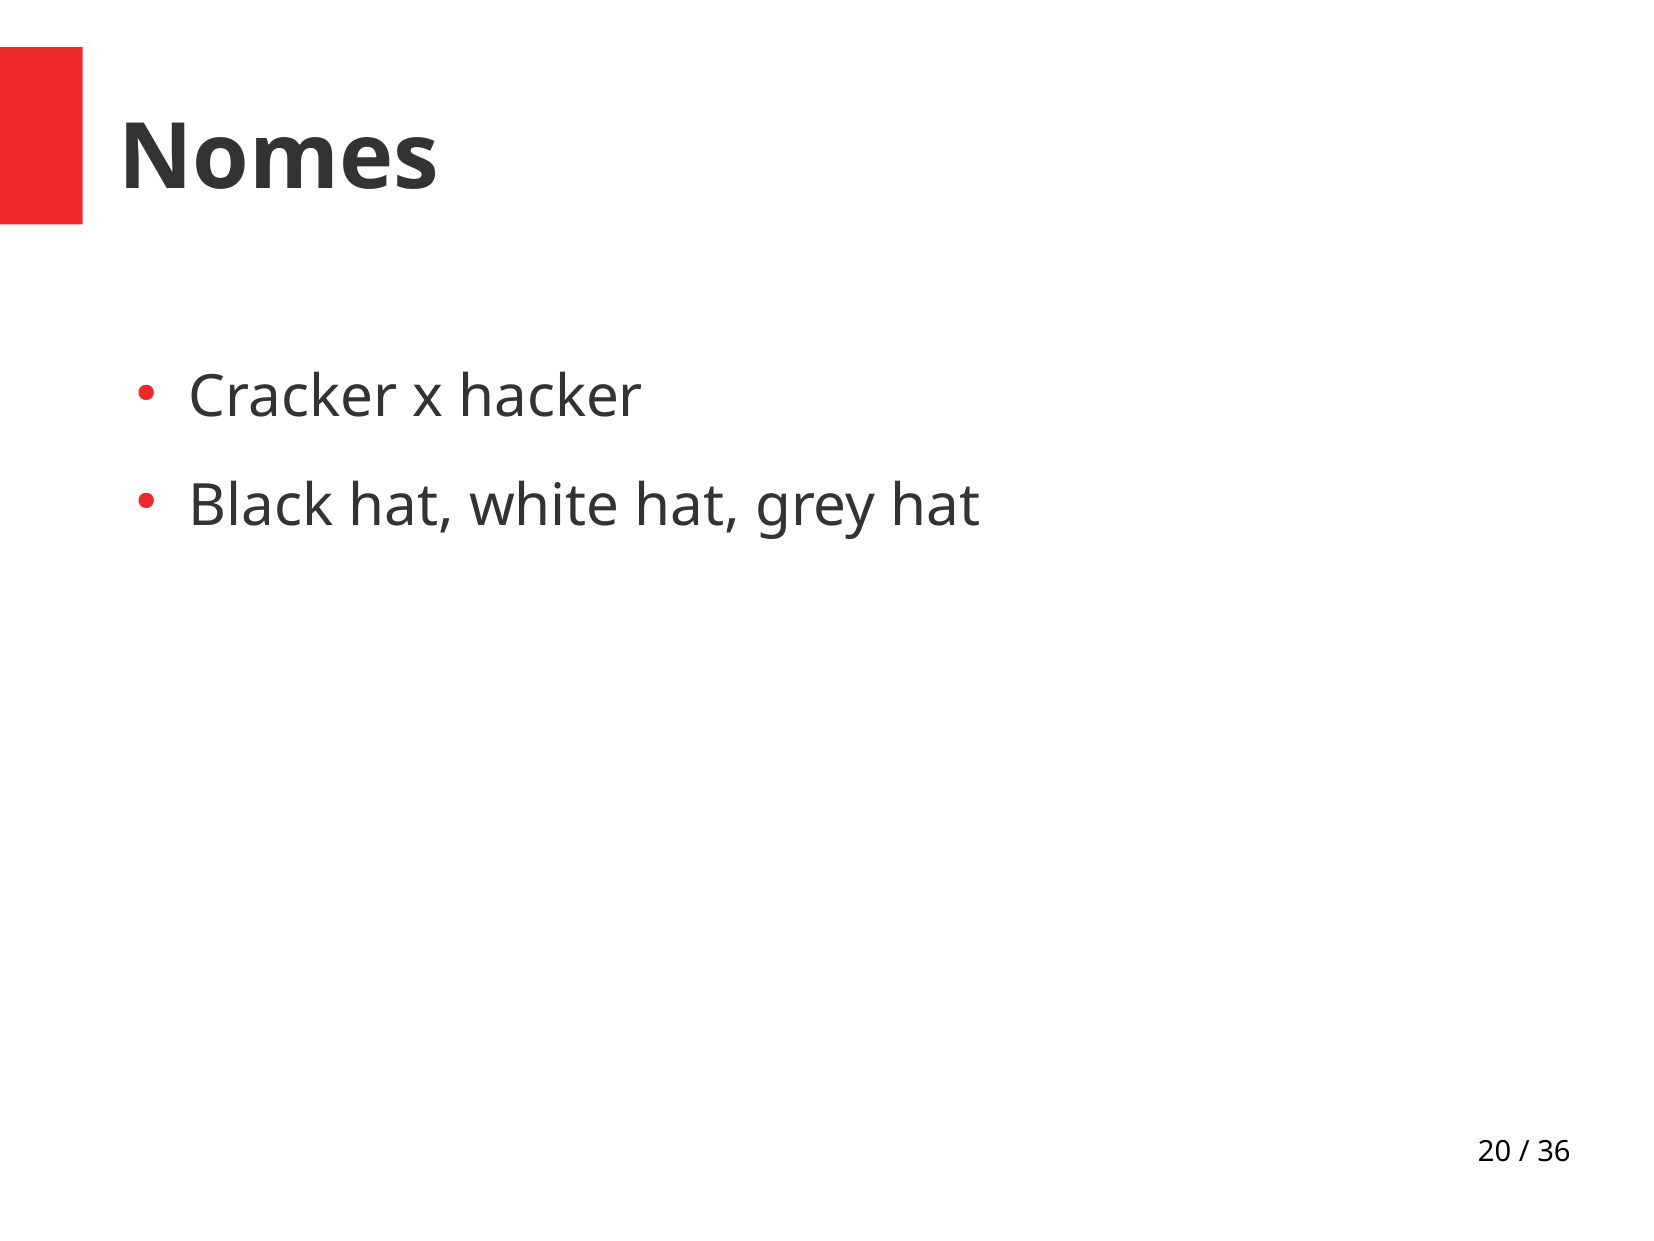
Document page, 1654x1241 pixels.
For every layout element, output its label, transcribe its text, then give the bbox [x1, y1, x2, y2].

title Nomes [118, 49, 1571, 257]
list Cracker x hacker Black hat, white hat, grey hat [118, 354, 1536, 1074]
